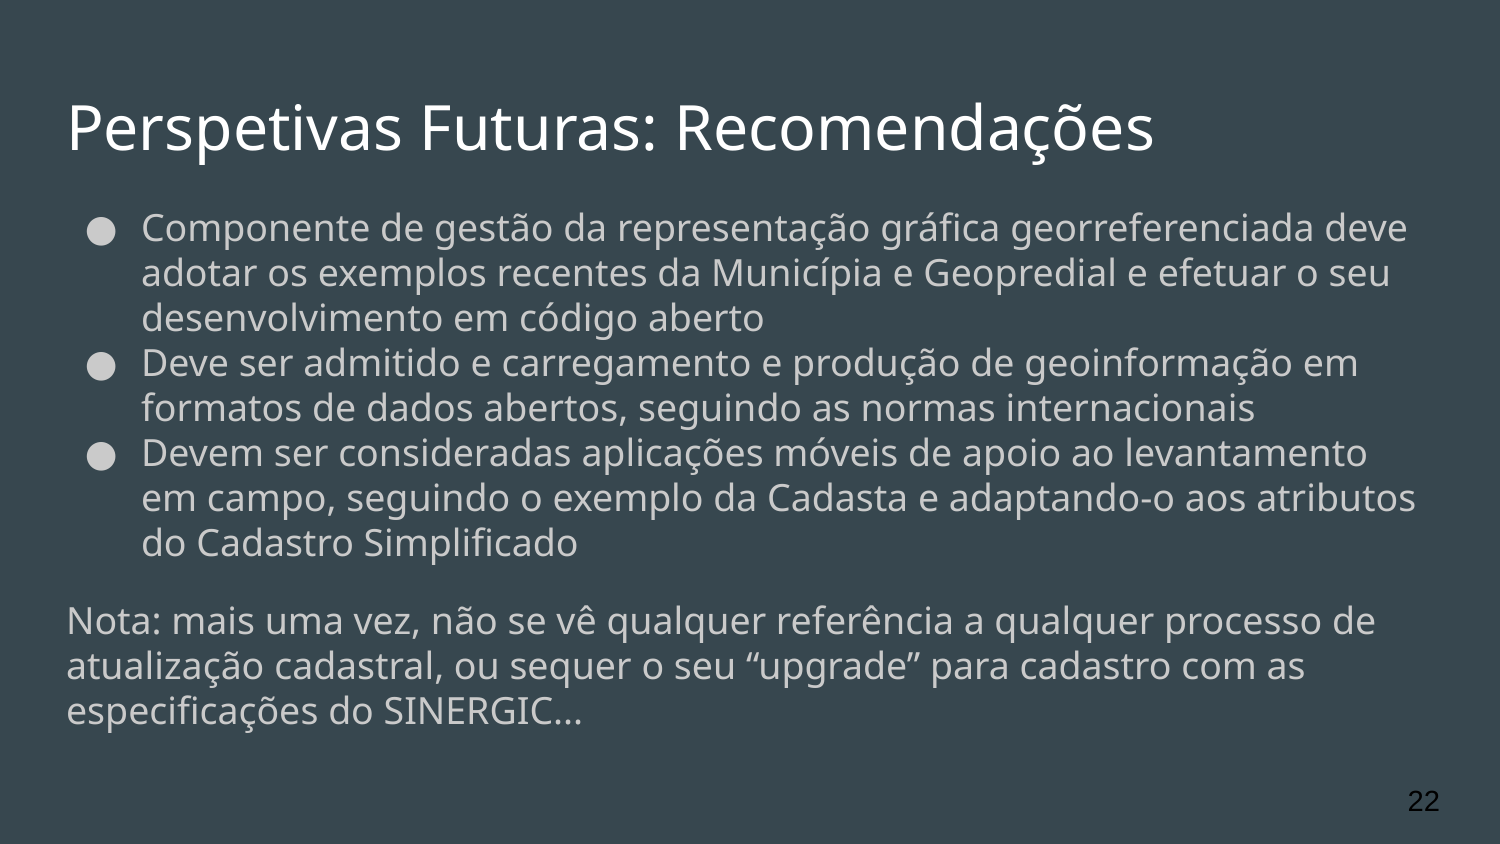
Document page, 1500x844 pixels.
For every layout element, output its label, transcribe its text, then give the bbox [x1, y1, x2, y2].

title Perspetivas Futuras: Recomendações [51, 72, 1449, 167]
slide_number <number> [1392, 767, 1483, 833]
list Componente de gestão da representação gráfica georreferenciada deve adotar os exemplos recentes da Municípia e Geopredial e efetuar o seu desenvolvimento em código aberto Deve ser admitido e carregamento e produção de geoinformação em formatos de dados abertos, seguindo as normas internacionais Devem ser consideradas aplicações móveis de apoio ao levantamento em campo, seguindo o exemplo da Cadasta e adaptando-o aos atributos do Cadastro Simplificado Nota: mais uma vez, não se vê qualquer referência a qualquer processo de atualização cadastral, ou sequer o seu “upgrade” para cadastro com as especificações do SINERGIC... [51, 189, 1449, 750]
